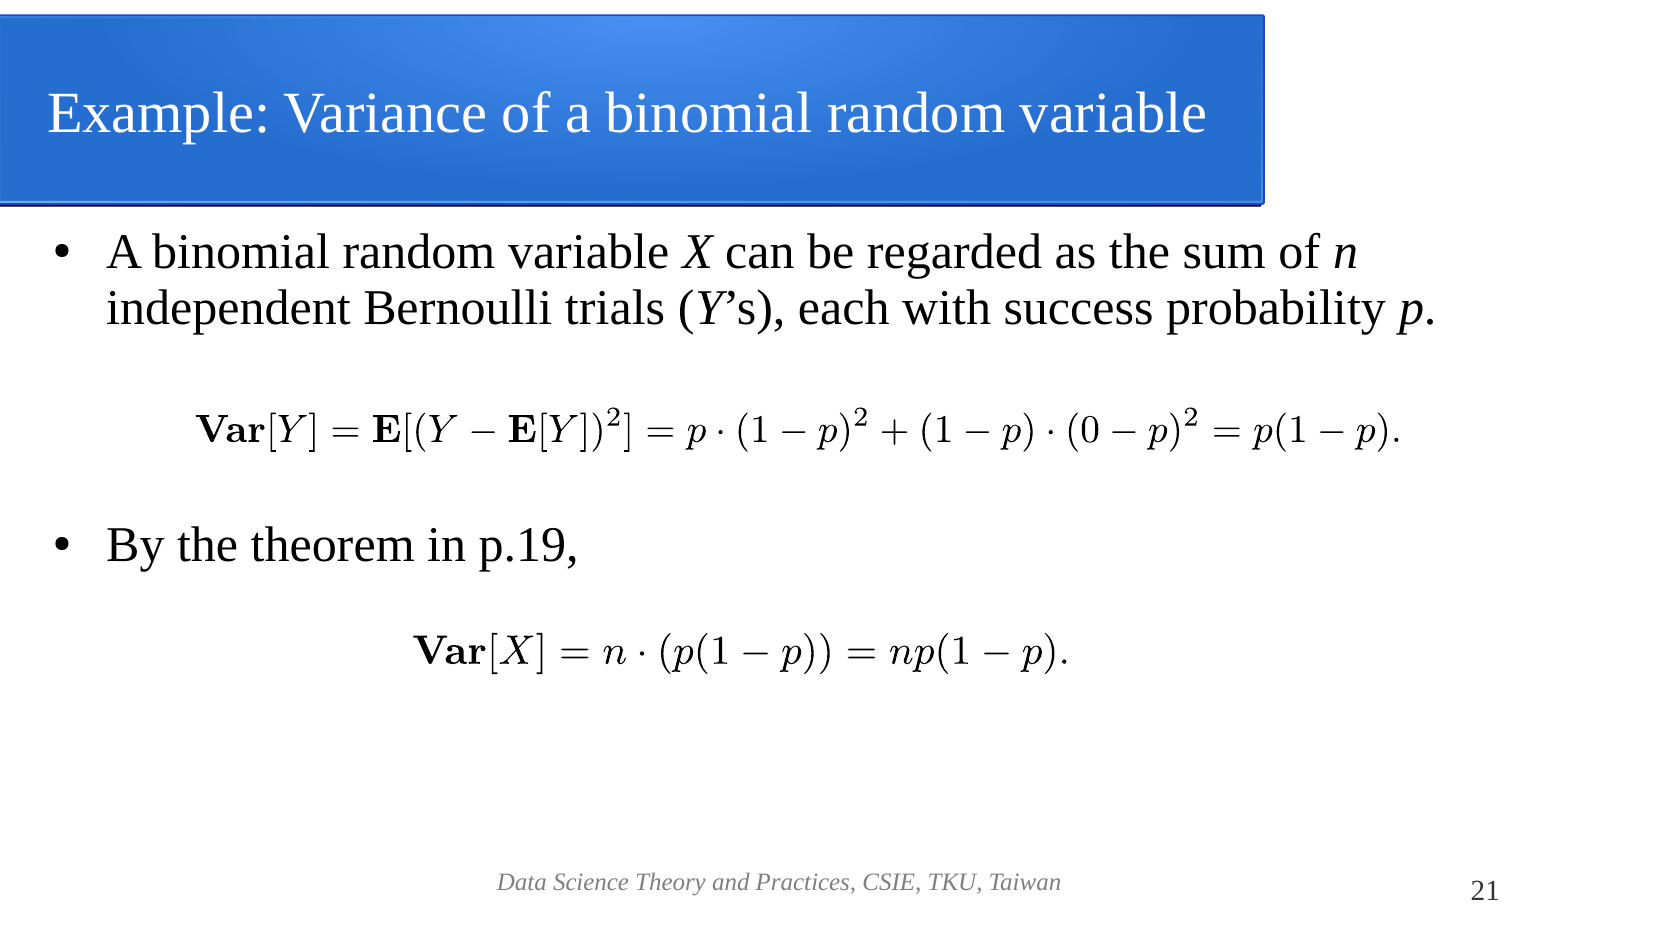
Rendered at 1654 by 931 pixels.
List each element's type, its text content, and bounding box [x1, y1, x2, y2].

list A binomial random variable X can be regarded as the sum of n independent Bernoulli trials (Y’s), each with success probability p. By the theorem in p.19, [35, 224, 1571, 764]
picture [410, 631, 1069, 676]
title Example: Variance of a binomial random variable [47, 35, 1252, 189]
picture [194, 407, 1399, 452]
